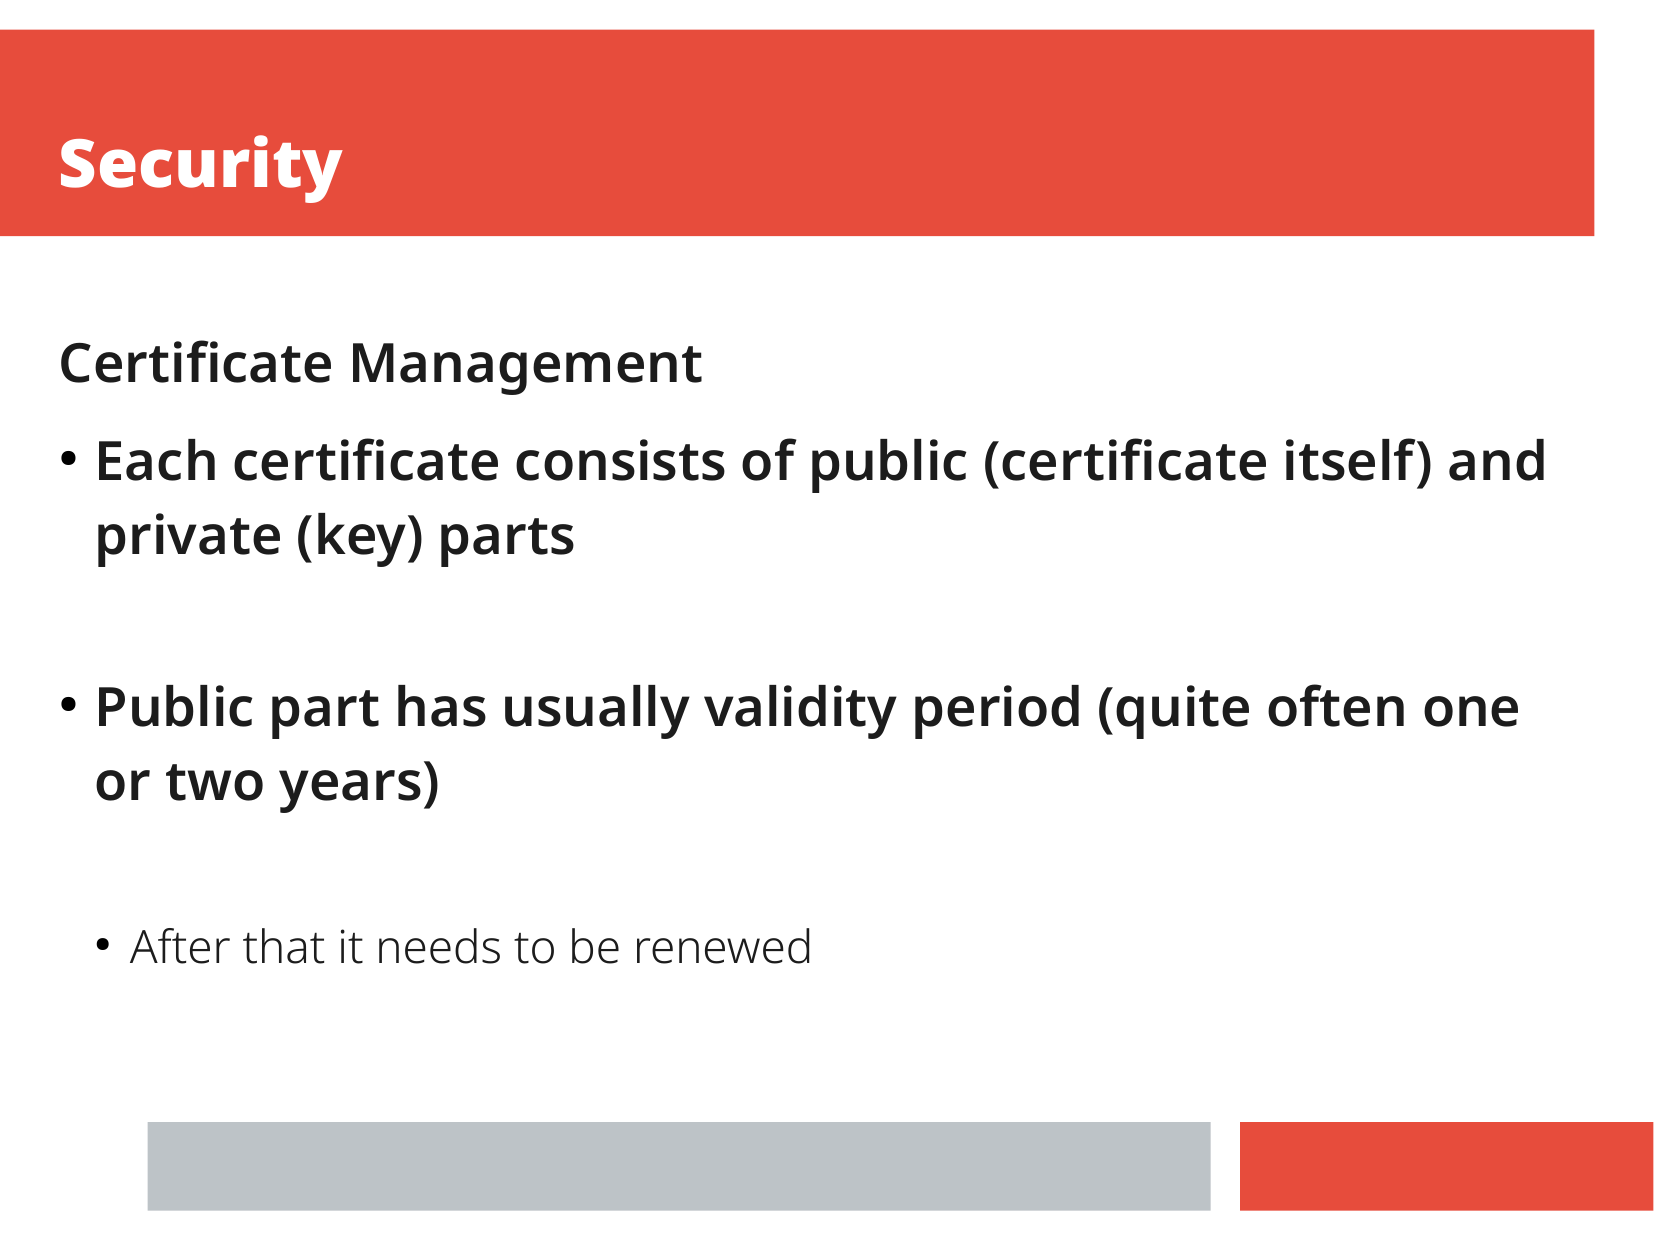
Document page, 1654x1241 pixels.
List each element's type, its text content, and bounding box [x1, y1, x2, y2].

list Certificate Management Each certificate consists of public (certificate itself) and private (key) parts Public part has usually validity period (quite often one or two years) After that it needs to be renewed [59, 324, 1565, 1093]
title Security [59, 59, 1595, 207]
